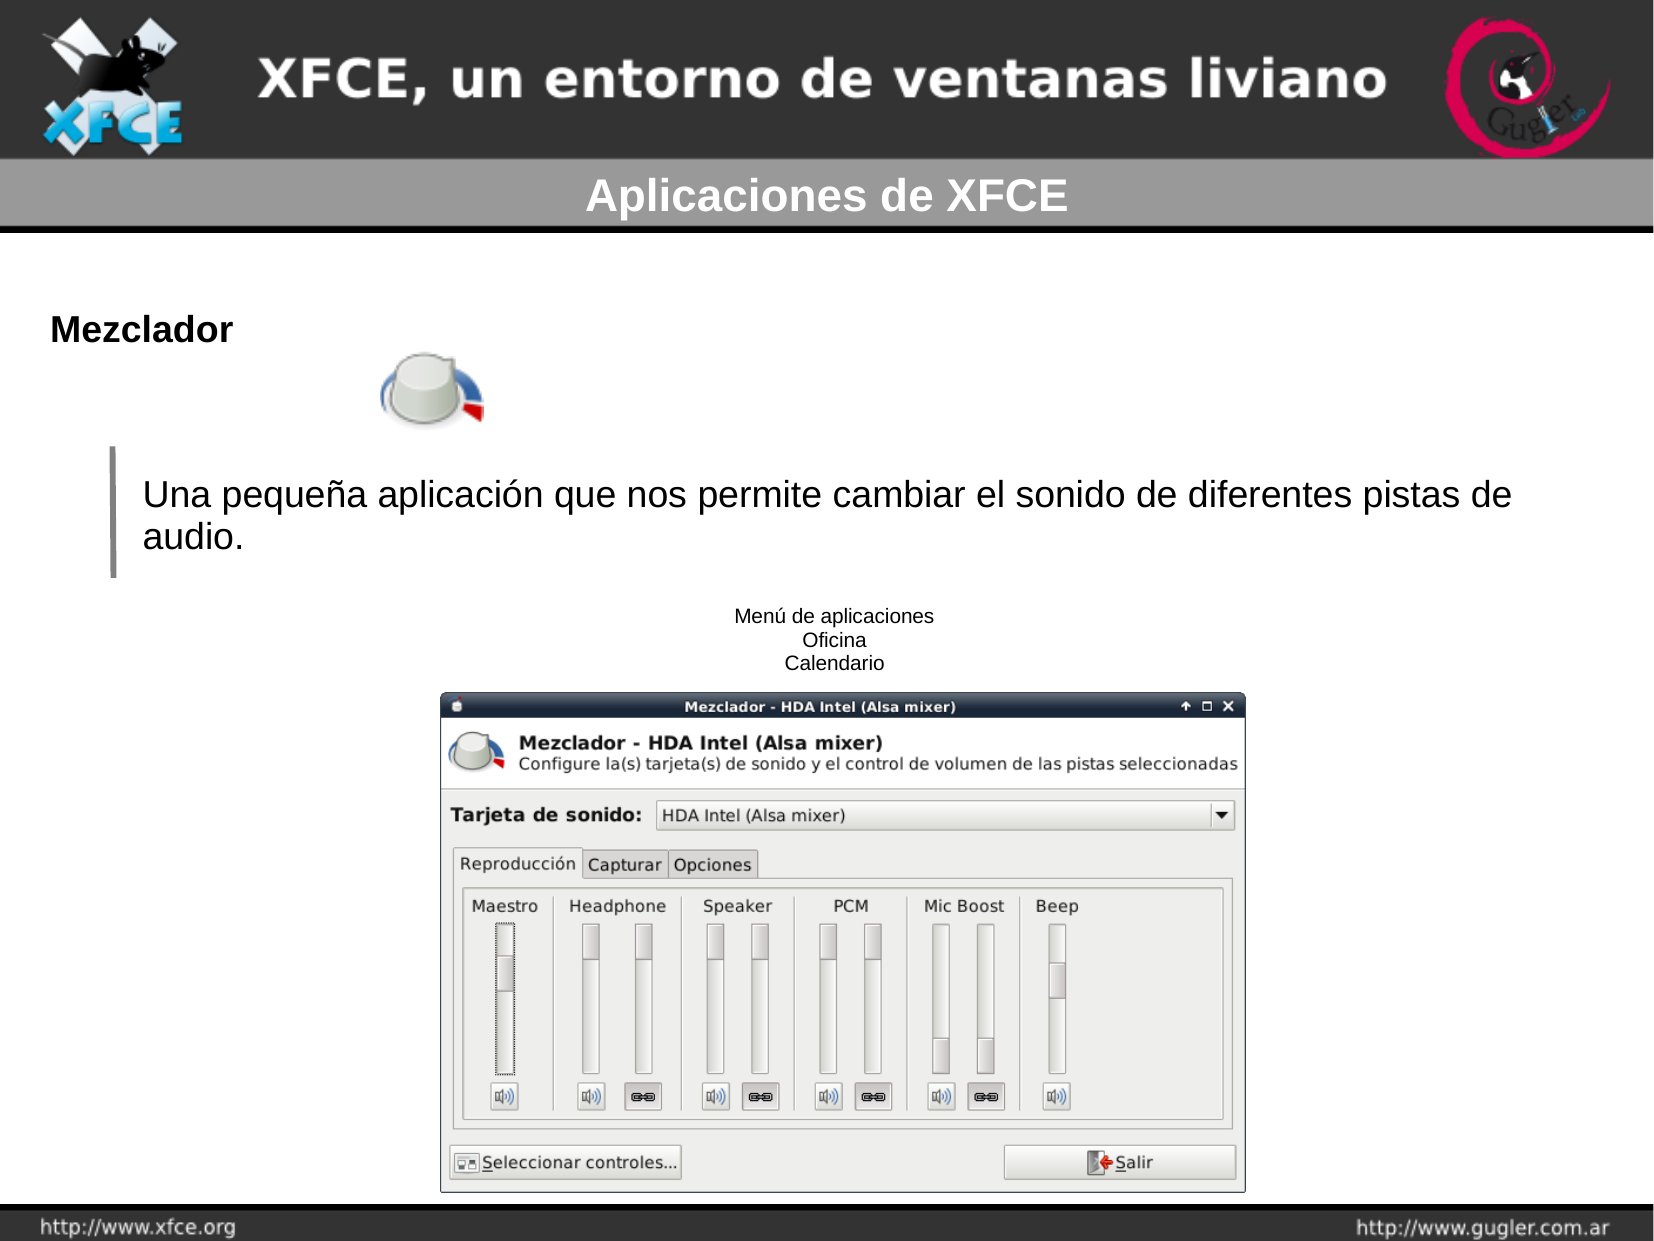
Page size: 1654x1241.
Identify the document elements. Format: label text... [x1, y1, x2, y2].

picture [0, 0, 1654, 162]
picture [0, 229, 1654, 234]
text_box Mezclador [35, 301, 1630, 359]
text_box Una pequeña aplicación que nos permite cambiar el sonido de diferentes pistas de audio. [127, 466, 1613, 566]
picture [0, 1204, 1654, 1241]
text_box Menú de aplicaciones Oficina Calendario [601, 597, 1068, 683]
picture [380, 359, 484, 446]
text_box Aplicaciones de XFCE [0, 162, 1654, 229]
picture [440, 692, 1246, 1193]
